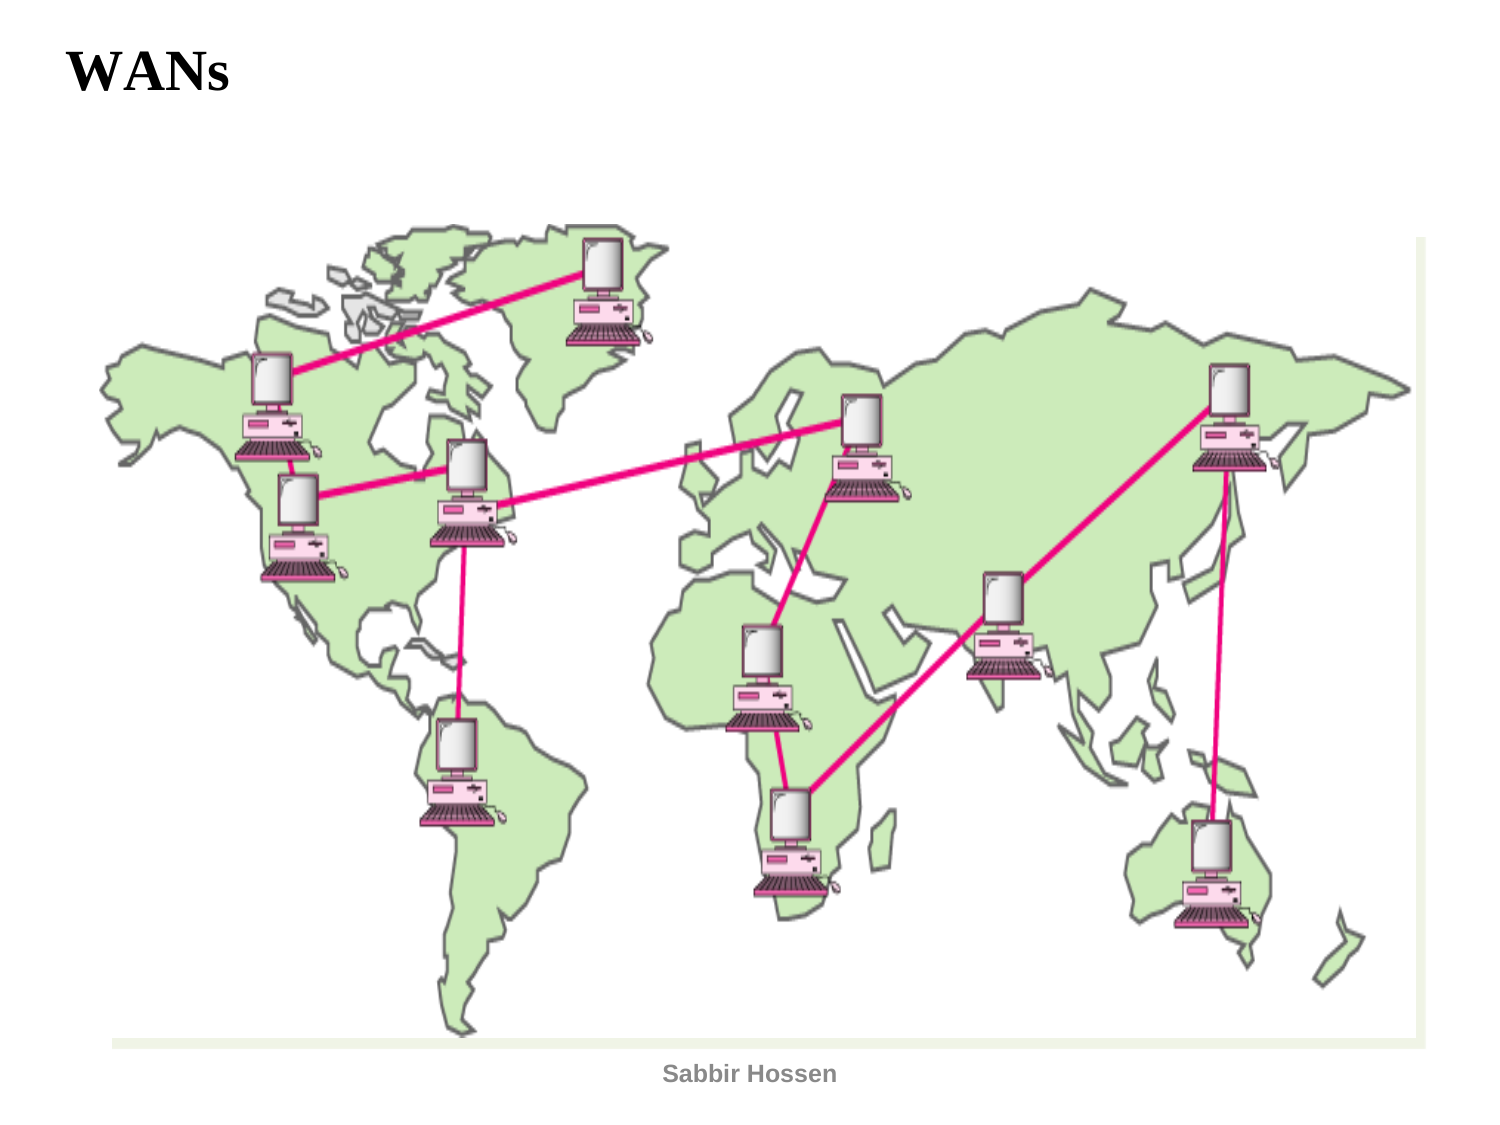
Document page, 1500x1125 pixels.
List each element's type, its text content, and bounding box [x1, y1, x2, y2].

list WANs [50, 24, 1476, 1101]
picture [99, 224, 1416, 1038]
text_box Sabbir Hossen [496, 1042, 1004, 1103]
